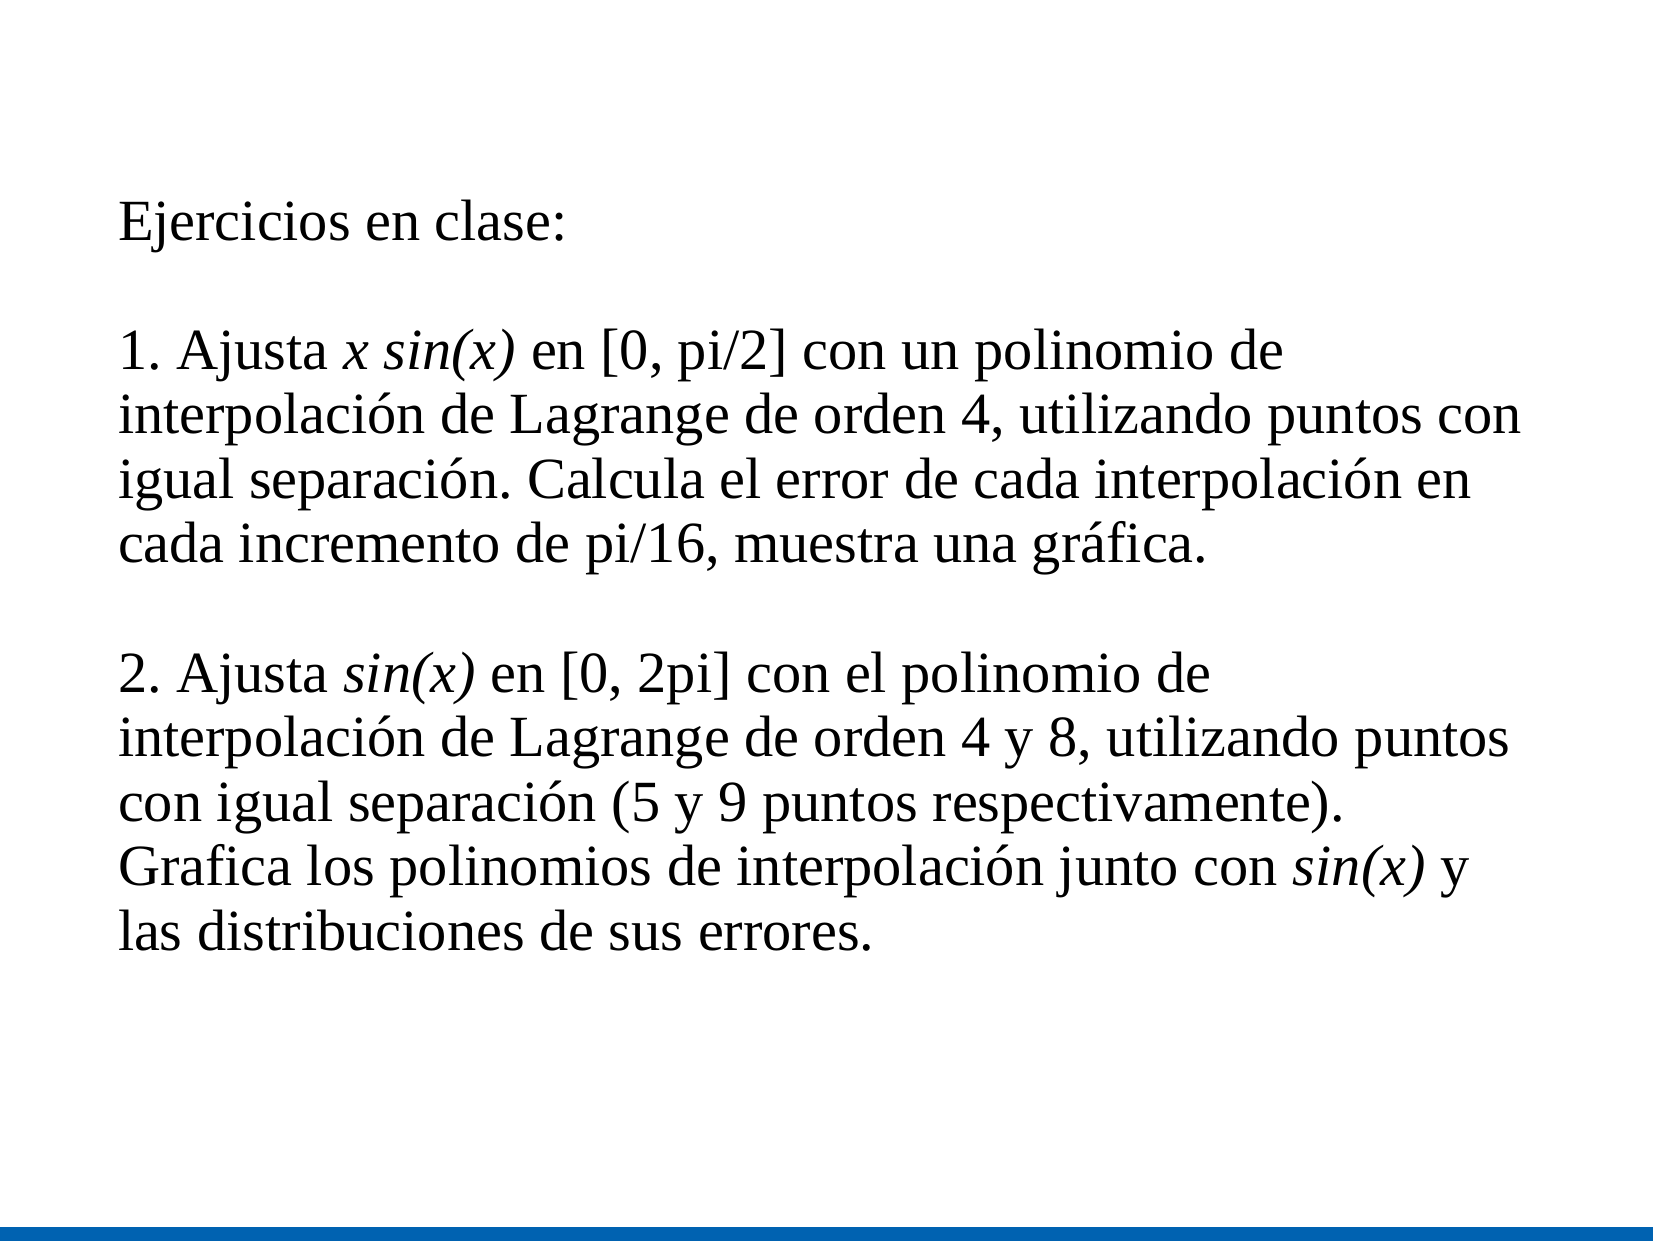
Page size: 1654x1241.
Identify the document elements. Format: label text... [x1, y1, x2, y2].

subtitle Ejercicios en clase: 1. Ajusta x sin(x) en [0, pi/2] con un polinomio de interpolación de Lagrange de orden 4, utilizando puntos con igual separación. Calcula el error de cada interpolación en cada incremento de pi/16, muestra una gráfica. 2. Ajusta sin(x) en [0, 2pi] con el polinomio de interpolación de Lagrange de orden 4 y 8, utilizando puntos con igual separación (5 y 9 puntos respectivamente). Grafica los polinomios de interpolación junto con sin(x) y las distribuciones de sus errores. [118, 149, 1530, 1067]
